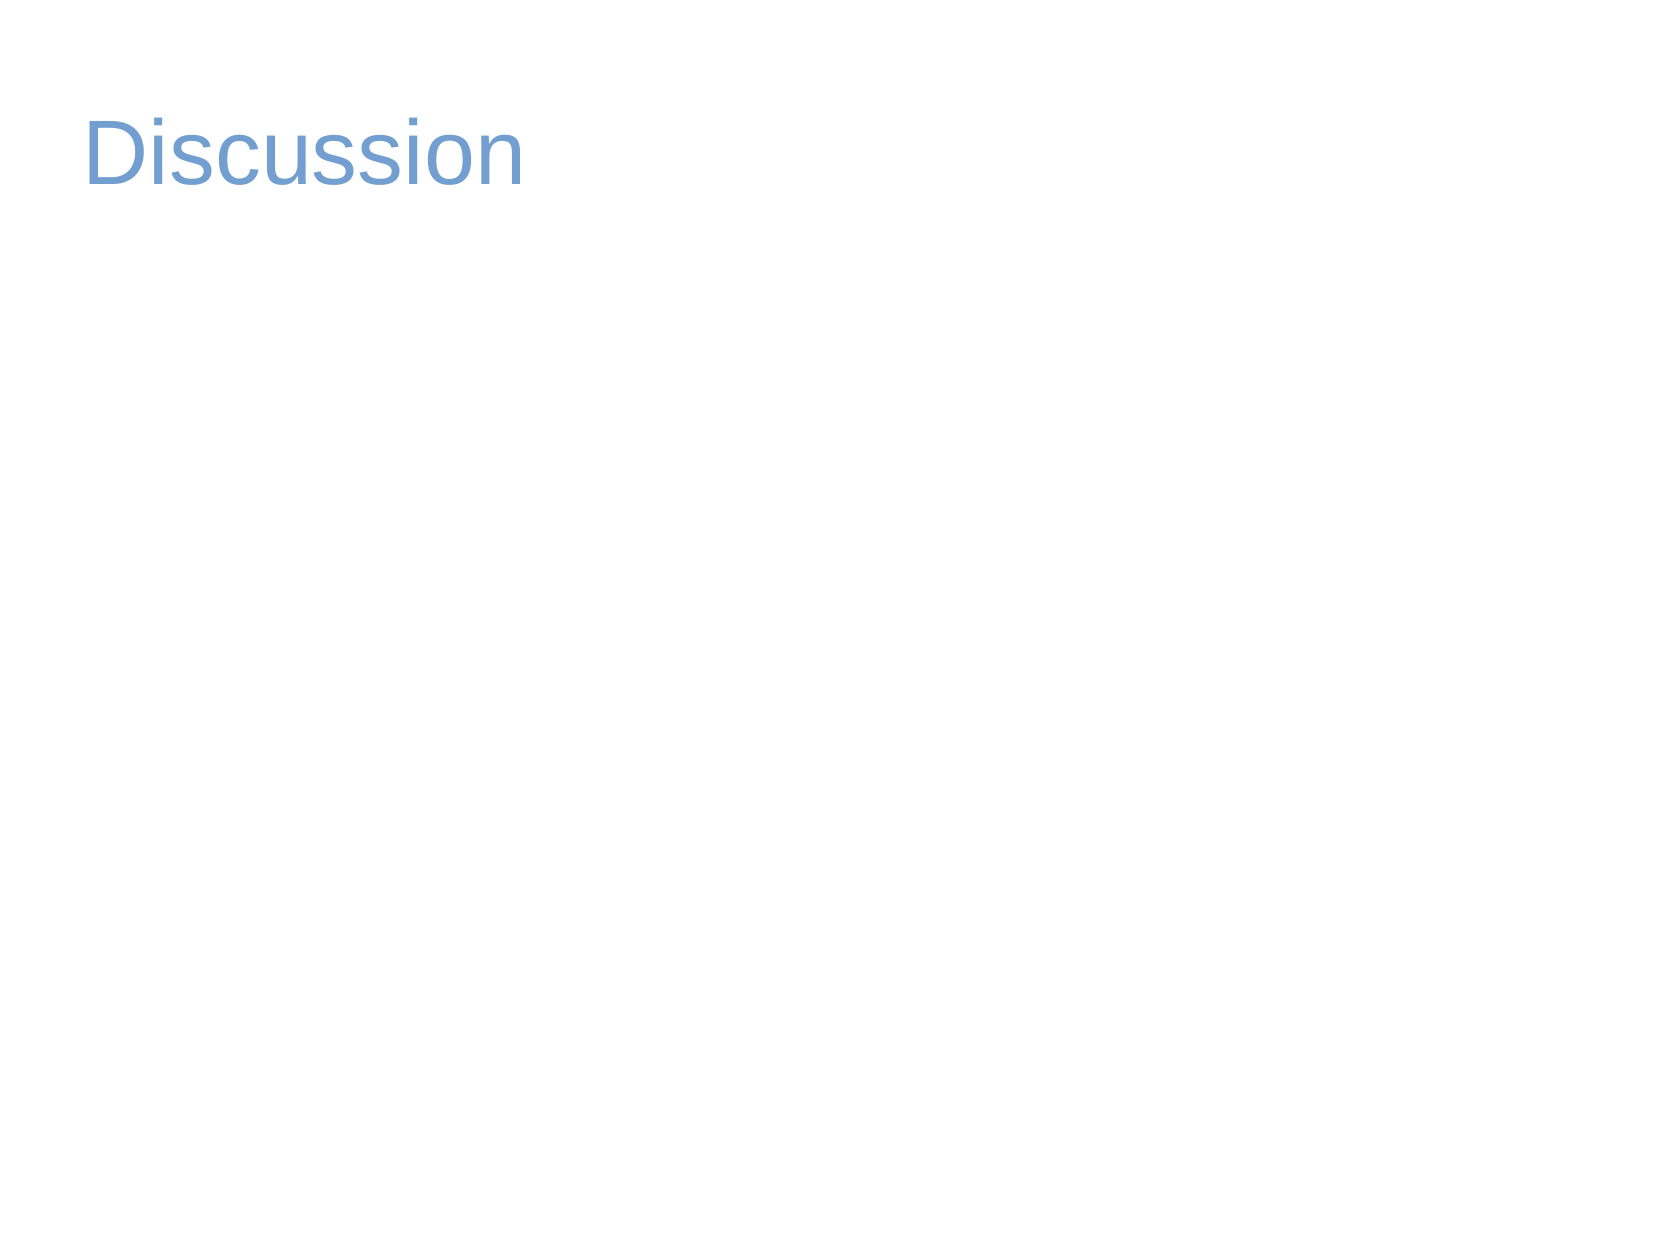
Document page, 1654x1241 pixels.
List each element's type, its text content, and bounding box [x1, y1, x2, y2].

title Discussion [82, 49, 1571, 257]
